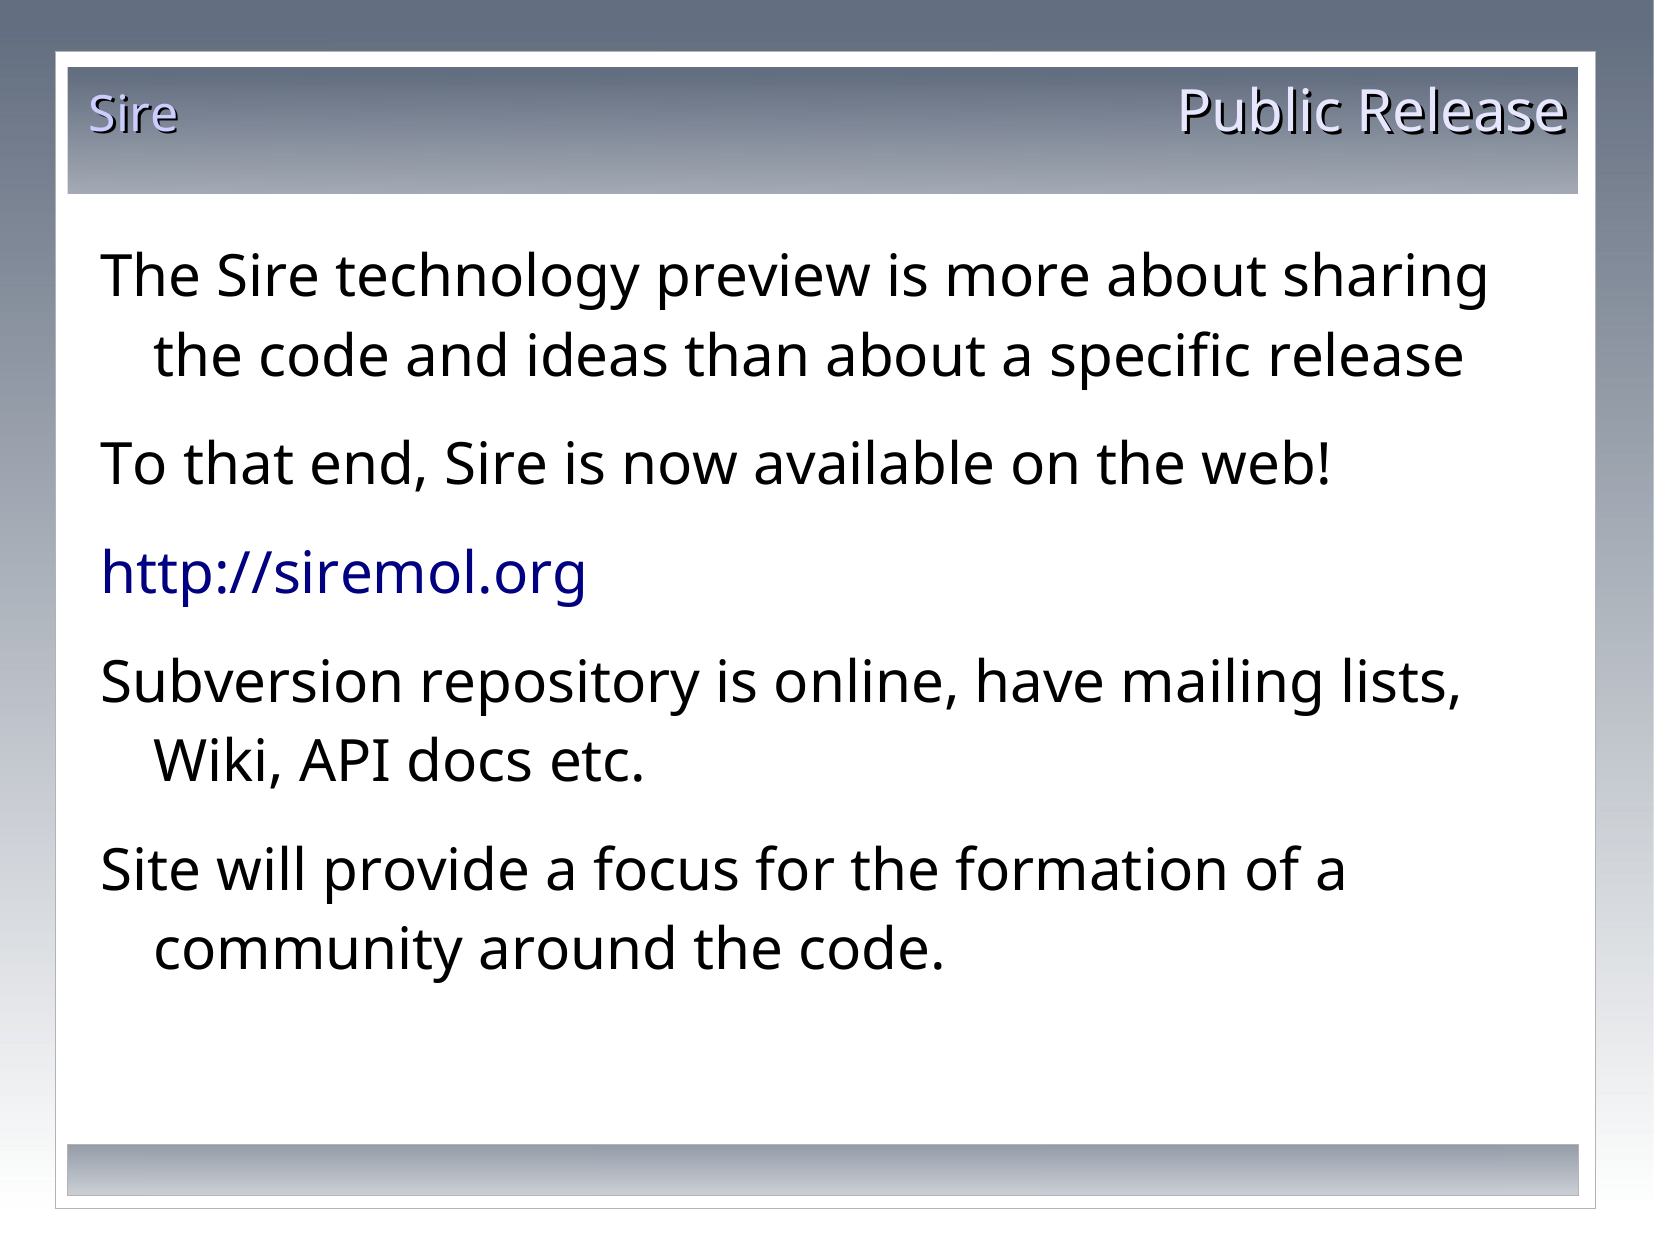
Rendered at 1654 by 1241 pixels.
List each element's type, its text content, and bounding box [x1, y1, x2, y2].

title Public Release [567, 68, 1567, 196]
picture [0, 0, 1654, 1241]
list The Sire technology preview is more about sharing the code and ideas than about a specific release To that end, Sire is now available on the web! http://siremol.org Subversion repository is online, have mailing lists, Wiki, API docs etc. Site will provide a focus for the formation of a community around the code. [82, 234, 1571, 1119]
